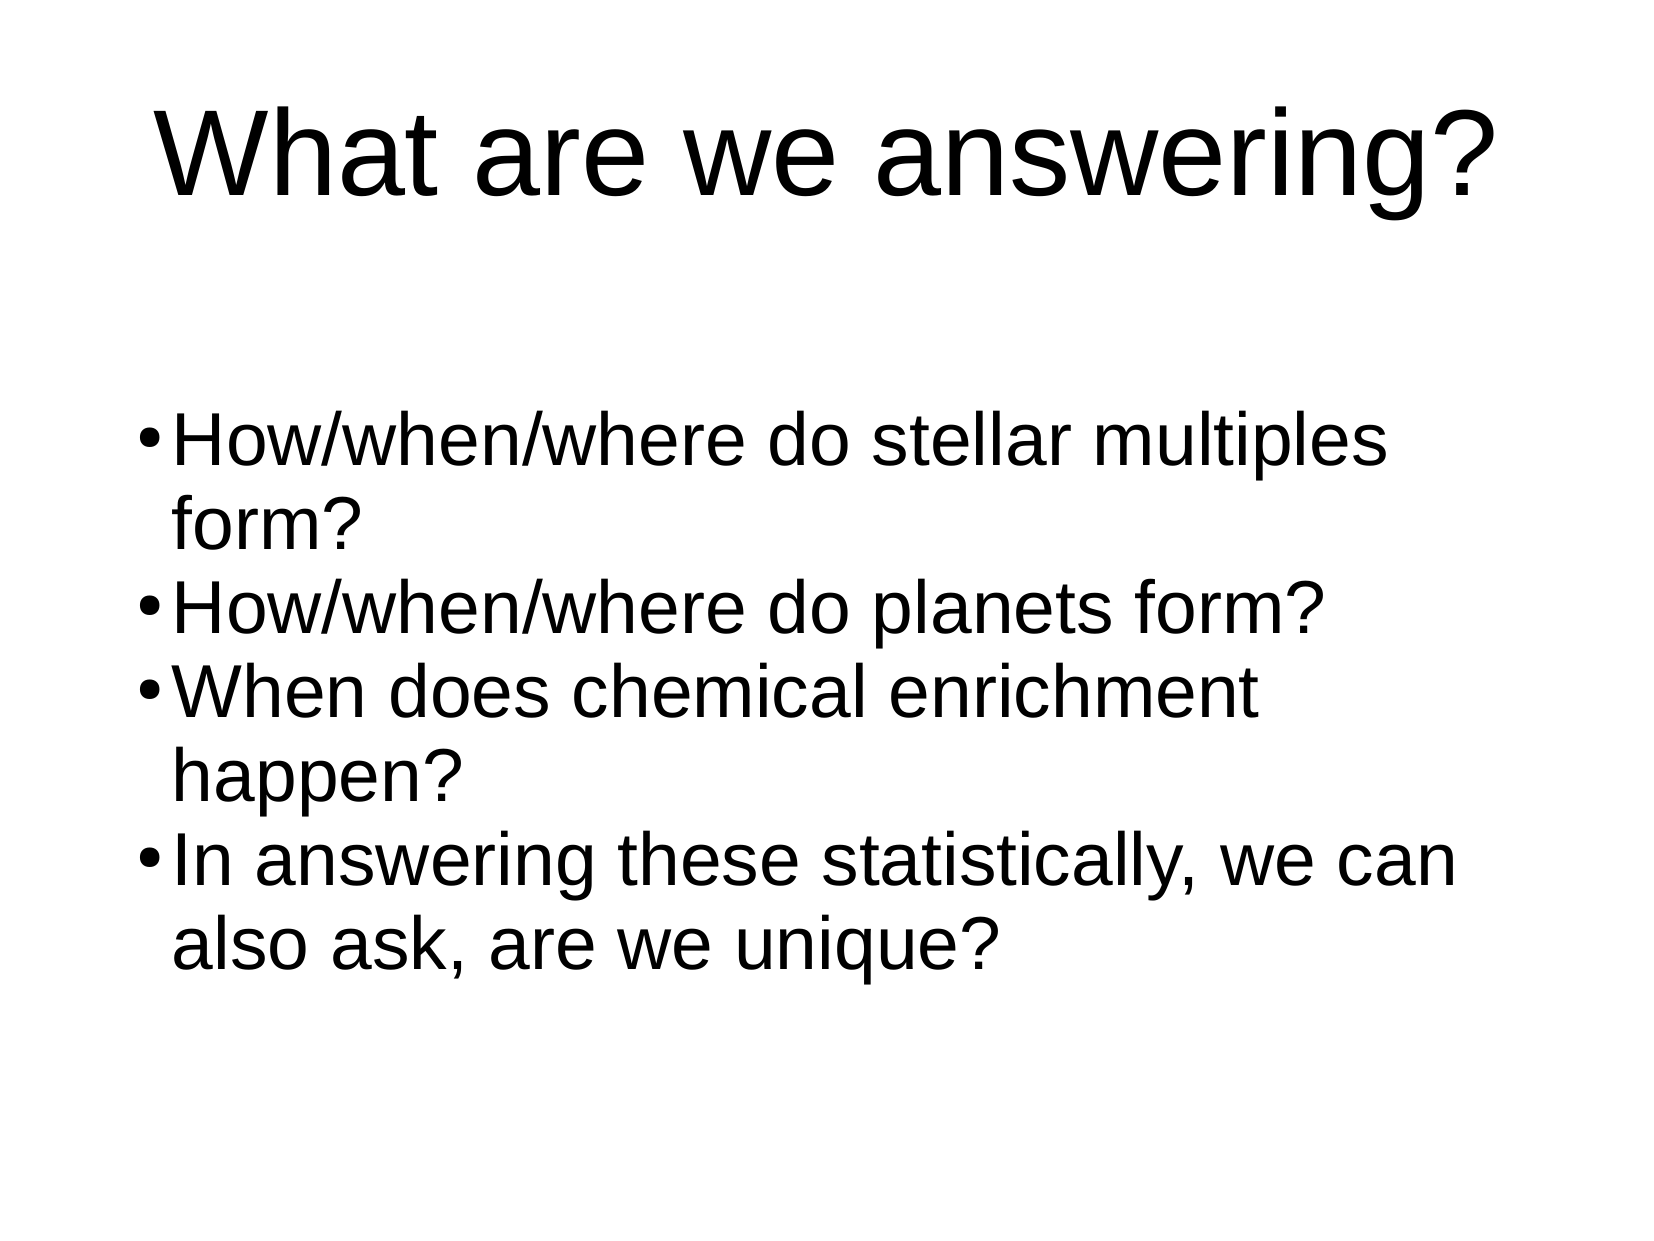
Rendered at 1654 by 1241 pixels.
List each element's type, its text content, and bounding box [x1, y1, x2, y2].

title What are we answering? [82, 49, 1571, 257]
text_box How/when/where do stellar multiples form? How/when/where do planets form? When does chemical enrichment happen? In answering these statistically, we can also ask, are we unique? [121, 390, 1532, 1231]
